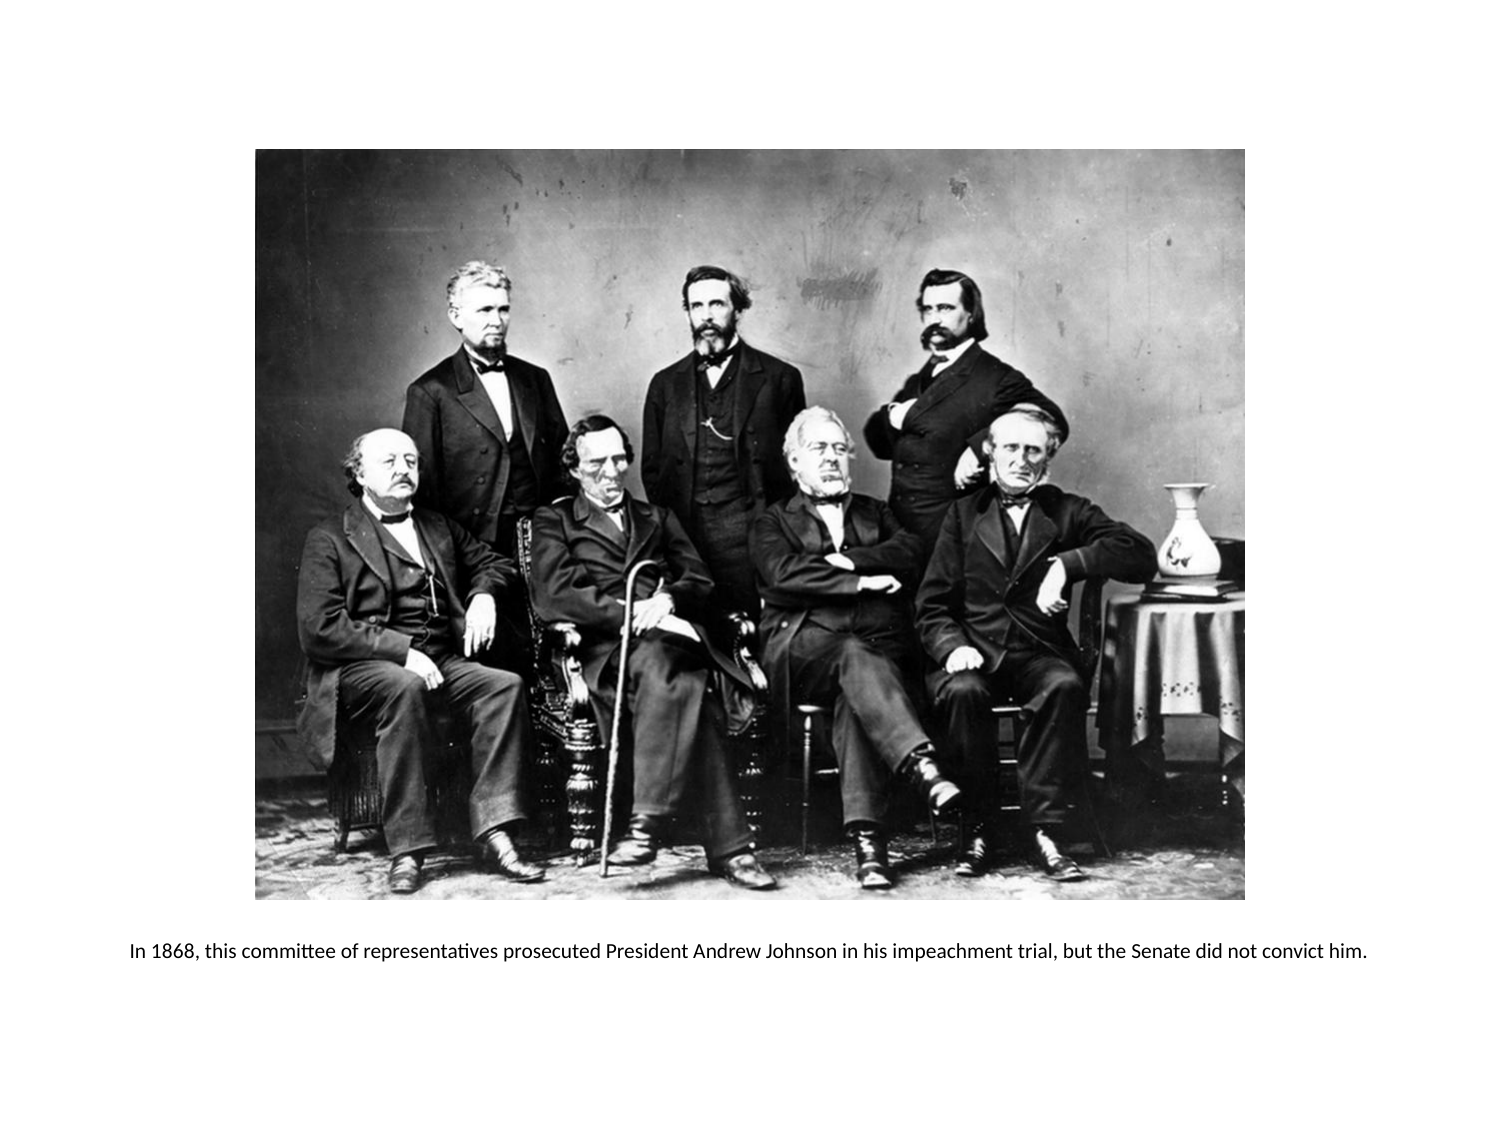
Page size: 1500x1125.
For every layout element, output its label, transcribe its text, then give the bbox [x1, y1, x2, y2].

picture [255, 149, 1245, 900]
text_box In 1868, this committee of representatives prosecuted President Andrew Johnson in his impeachment trial, but the Senate did not convict him. [114, 930, 1386, 971]
